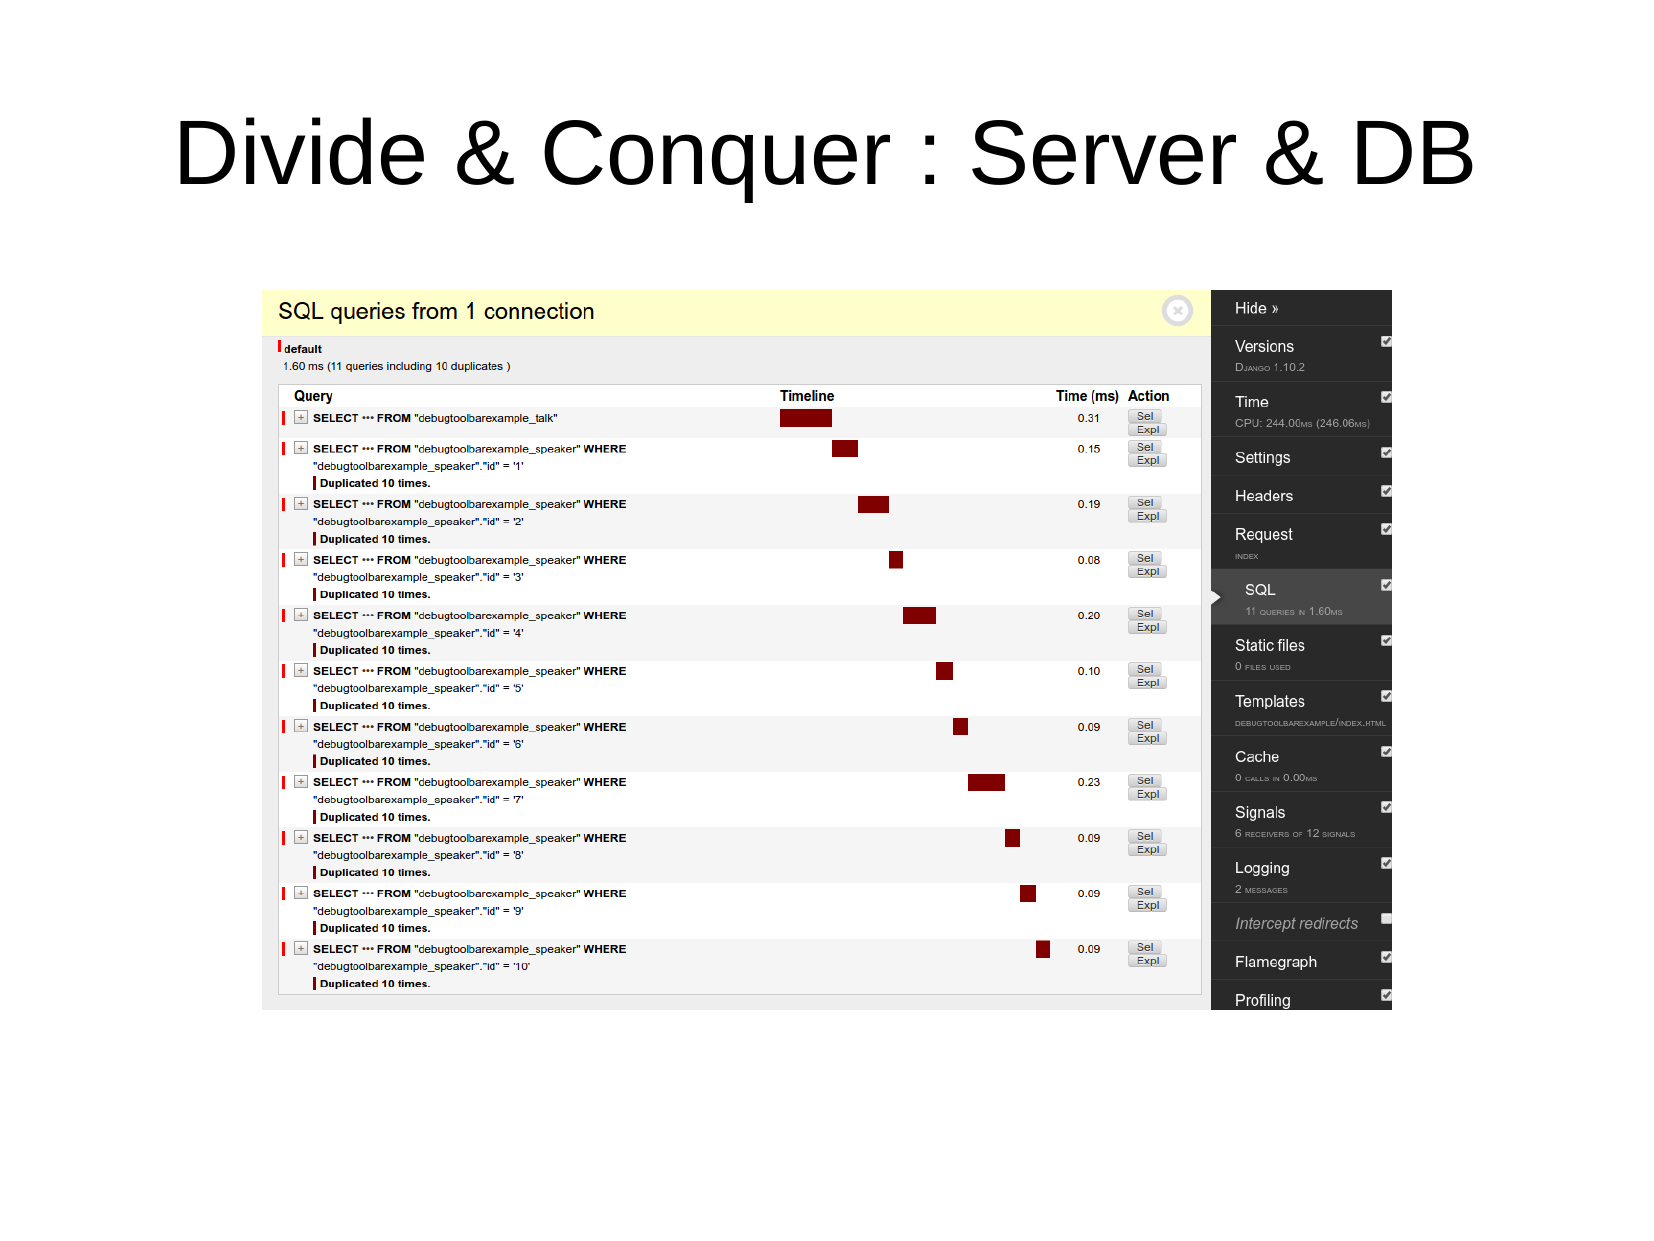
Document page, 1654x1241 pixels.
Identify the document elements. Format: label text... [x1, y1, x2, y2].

title Divide & Conquer : Server & DB [82, 49, 1571, 257]
picture [262, 290, 1392, 1010]
